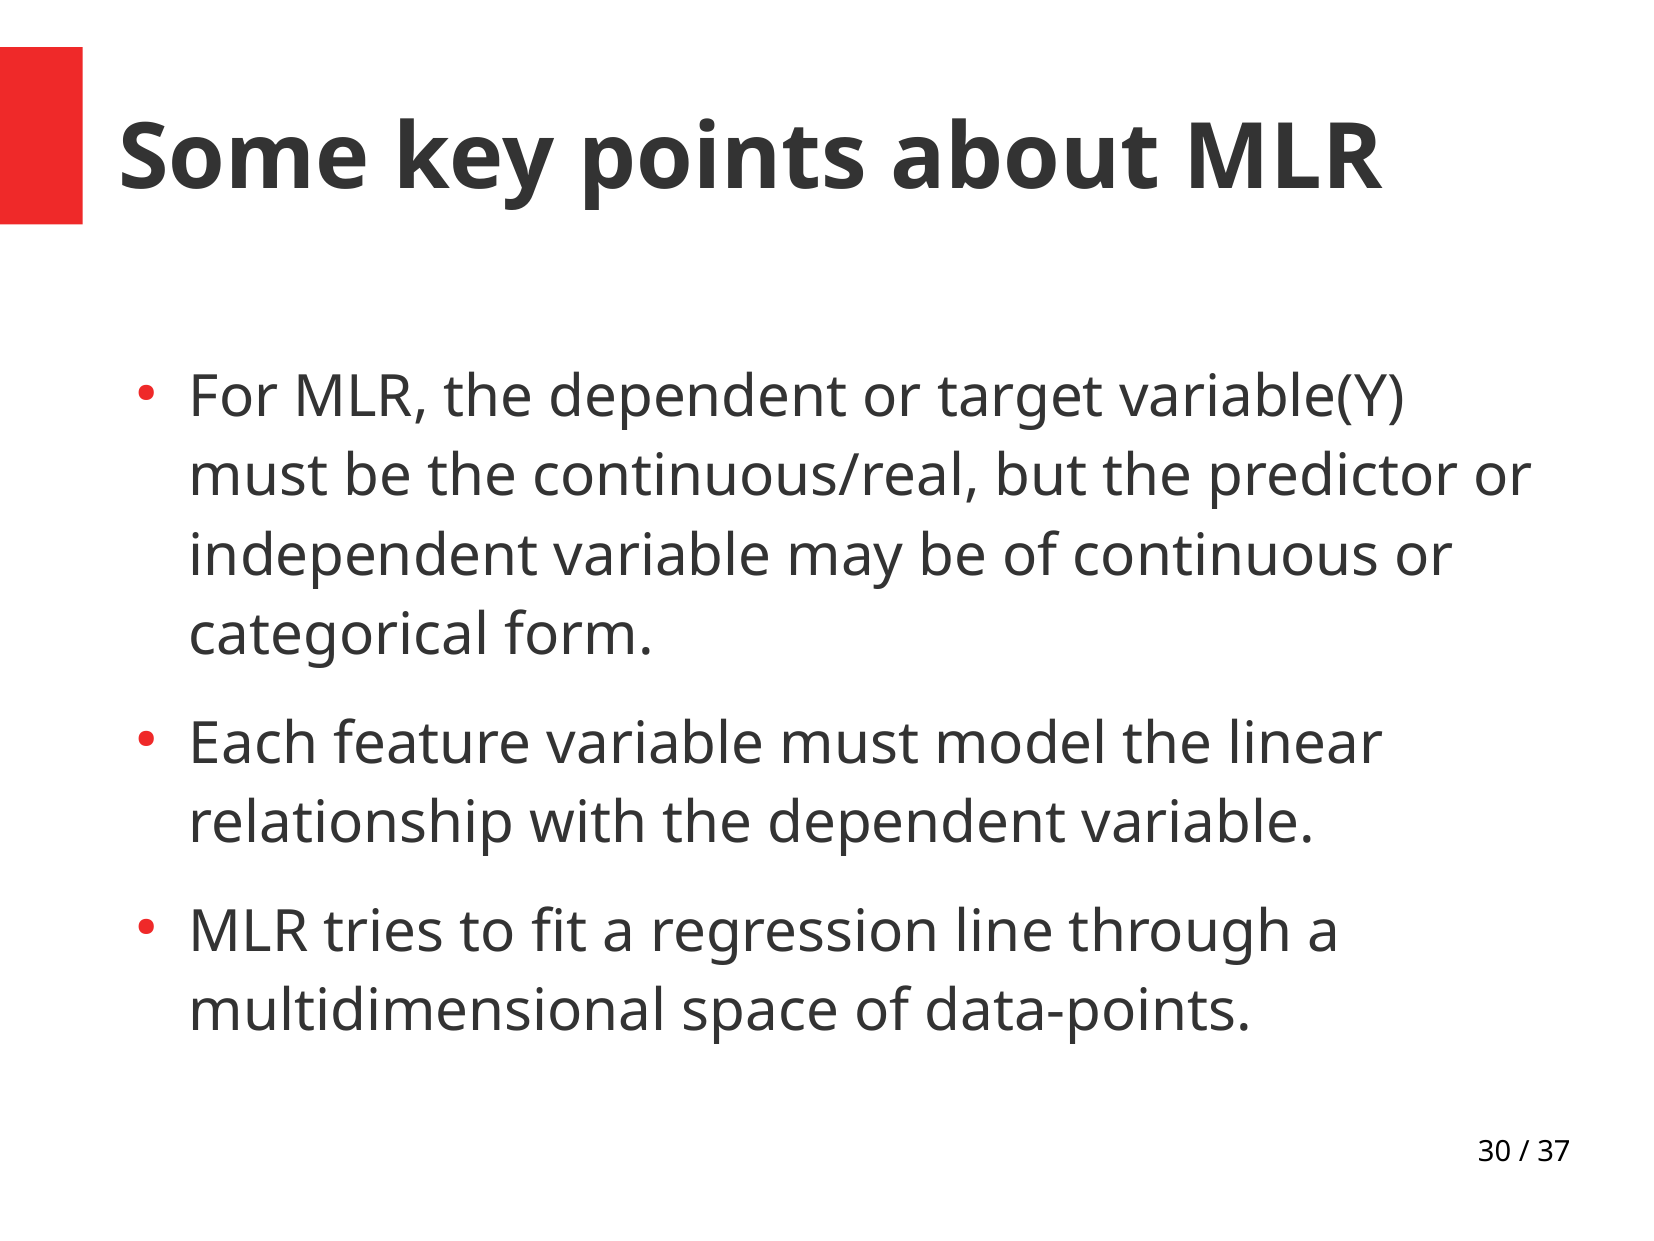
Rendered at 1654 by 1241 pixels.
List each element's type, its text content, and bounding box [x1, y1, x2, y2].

title Some key points about MLR [118, 49, 1571, 257]
list For MLR, the dependent or target variable(Y) must be the continuous/real, but the predictor or independent variable may be of continuous or categorical form. Each feature variable must model the linear relationship with the dependent variable. MLR tries to fit a regression line through a multidimensional space of data-points. [118, 354, 1536, 1074]
